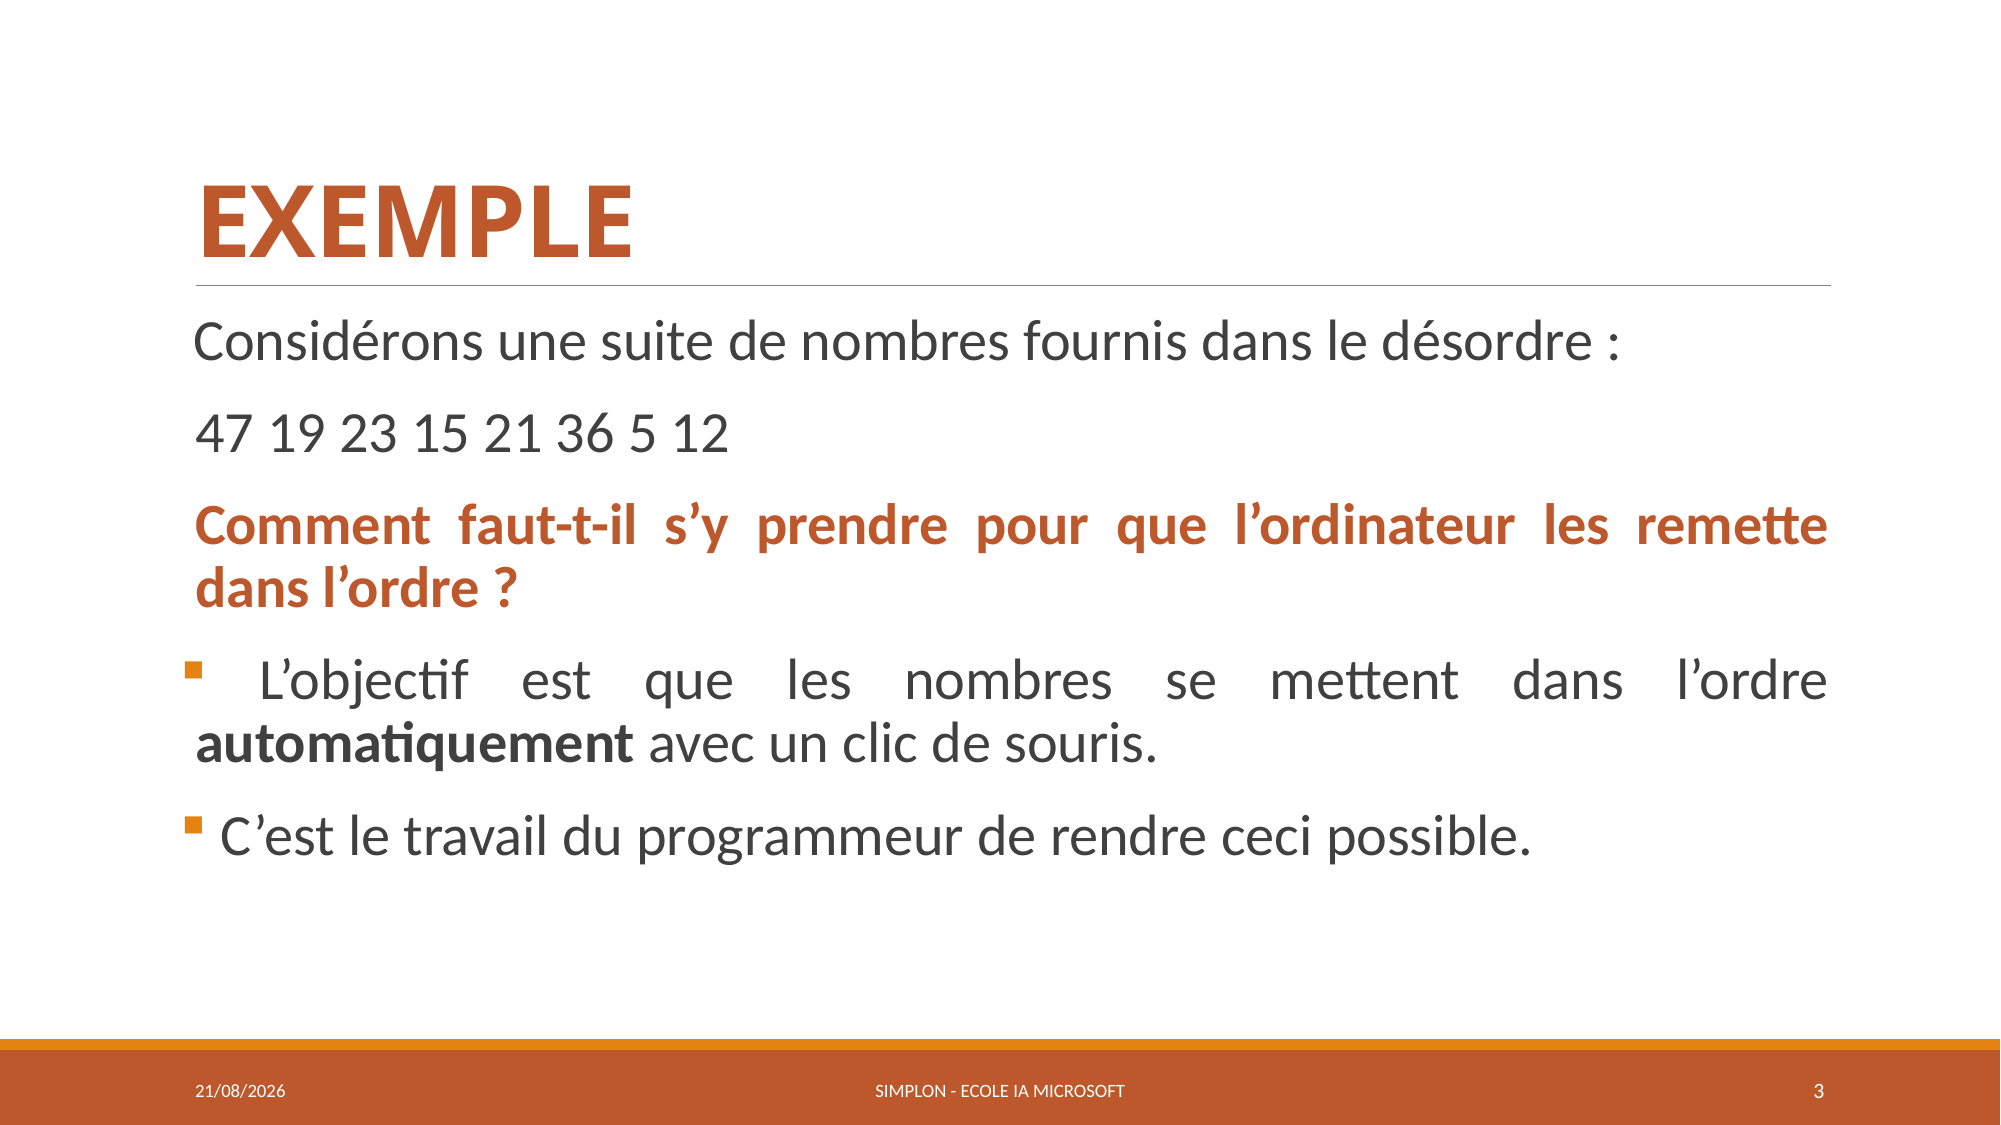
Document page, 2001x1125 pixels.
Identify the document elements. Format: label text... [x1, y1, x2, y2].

list Considérons une suite de nombres fournis dans le désordre : 47 19 23 15 21 36 5 12 Comment faut-t-il s’y prendre pour que l’ordinateur les remette dans l’ordre ? L’objectif est que les nombres se mettent dans l’ordre automatiquement avec un clic de souris. C’est le travail du programmeur de rendre ceci possible. [180, 302, 1830, 976]
slide_number <numéro> [1624, 1059, 1840, 1120]
title EXEMPLE [180, 47, 1830, 285]
footer Simplon - Ecole IA Microsoft [604, 1059, 1396, 1120]
slide_number 16/01/2020 [180, 1059, 586, 1120]
